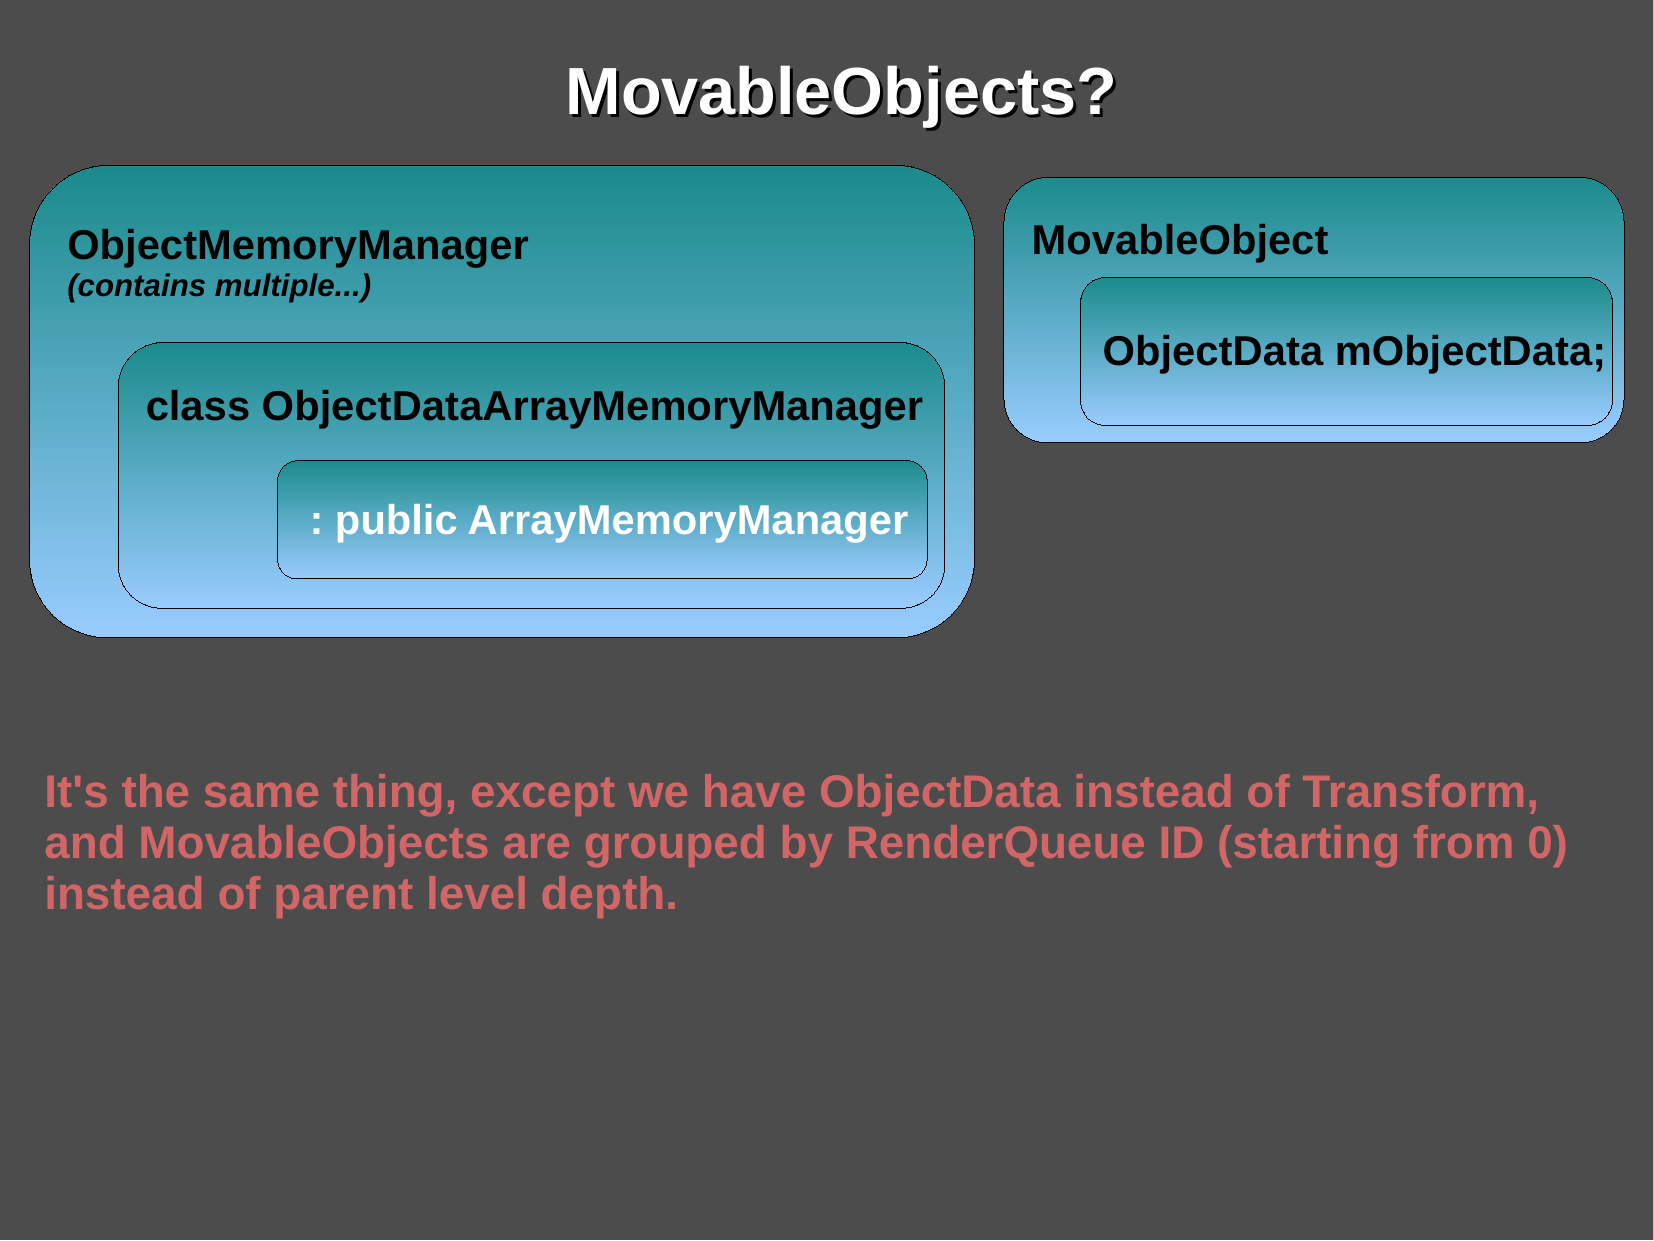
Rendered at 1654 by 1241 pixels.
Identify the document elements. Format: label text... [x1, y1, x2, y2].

text_box class ObjectDataArrayMemoryManager [118, 342, 945, 609]
text_box It's the same thing, except we have ObjectData instead of Transform, and MovableObjects are grouped by RenderQueue ID (starting from 0) instead of parent level depth. [29, 756, 1625, 929]
text_box : public ArrayMemoryManager [277, 460, 928, 579]
text_box ObjectMemoryManager (contains multiple...) [29, 165, 975, 638]
text_box MovableObjects? [265, 46, 1418, 137]
text_box MovableObject [1003, 177, 1625, 443]
text_box ObjectData mObjectData; [1080, 277, 1613, 426]
